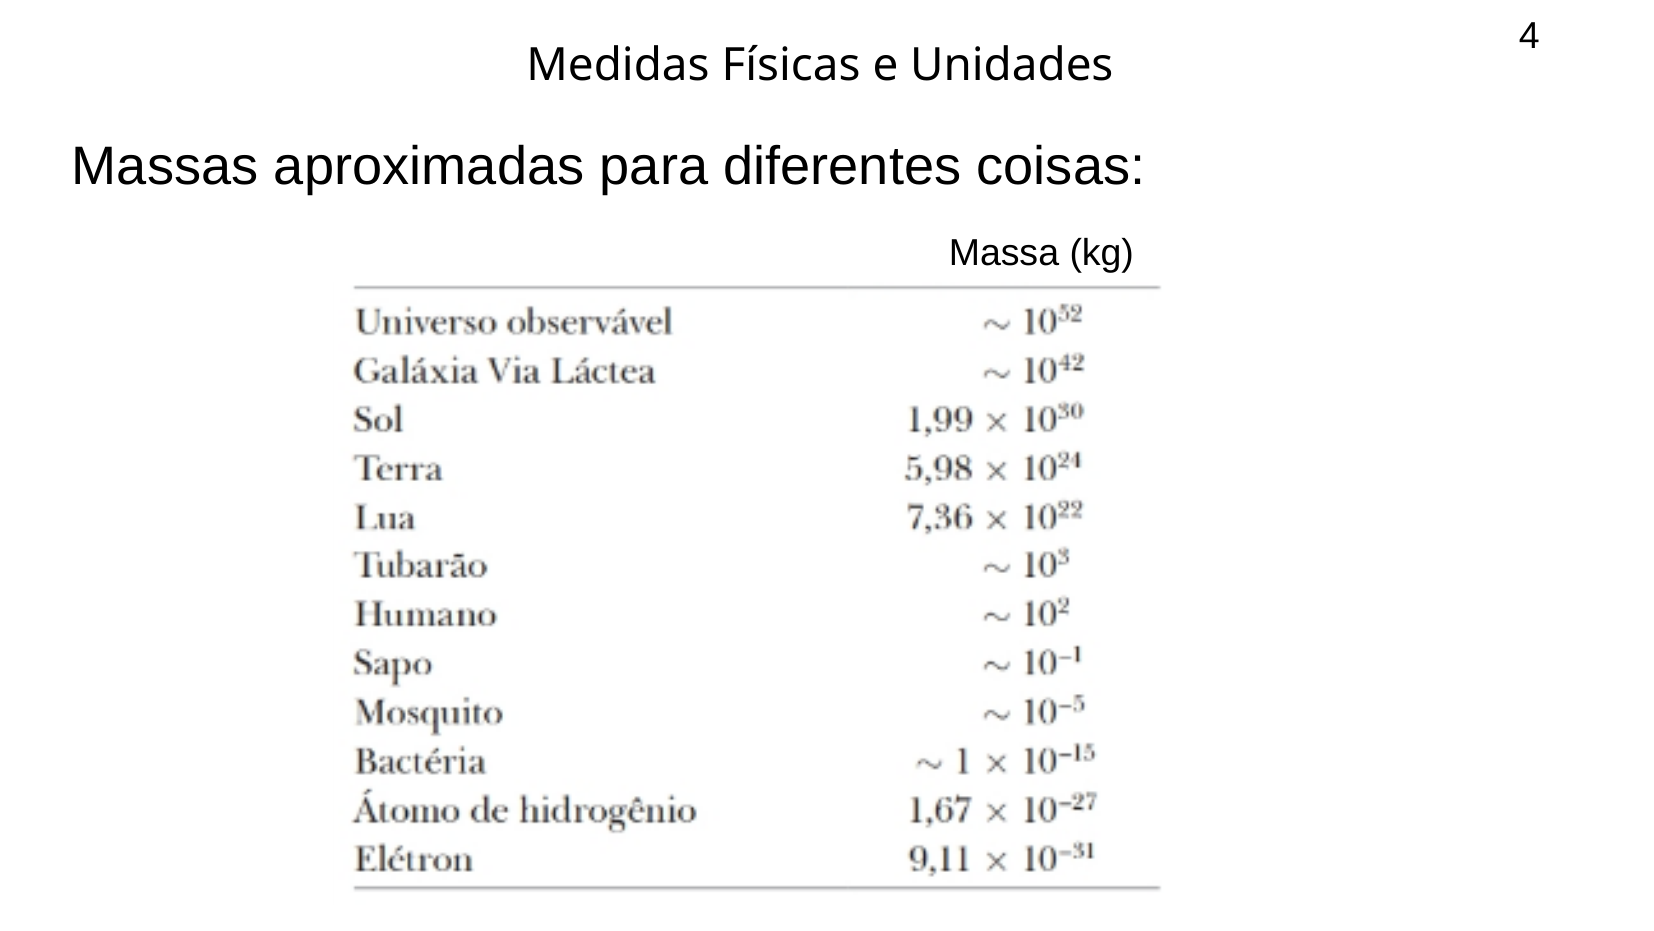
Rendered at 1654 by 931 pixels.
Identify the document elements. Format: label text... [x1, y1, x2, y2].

text_box <number> [1504, 6, 1654, 77]
picture [332, 282, 1169, 905]
text_box Massa (kg) [933, 224, 1149, 282]
text_box Massas aproximadas para diferentes coisas: [71, 135, 1242, 197]
text_box Medidas Físicas e Unidades [511, 0, 1142, 102]
